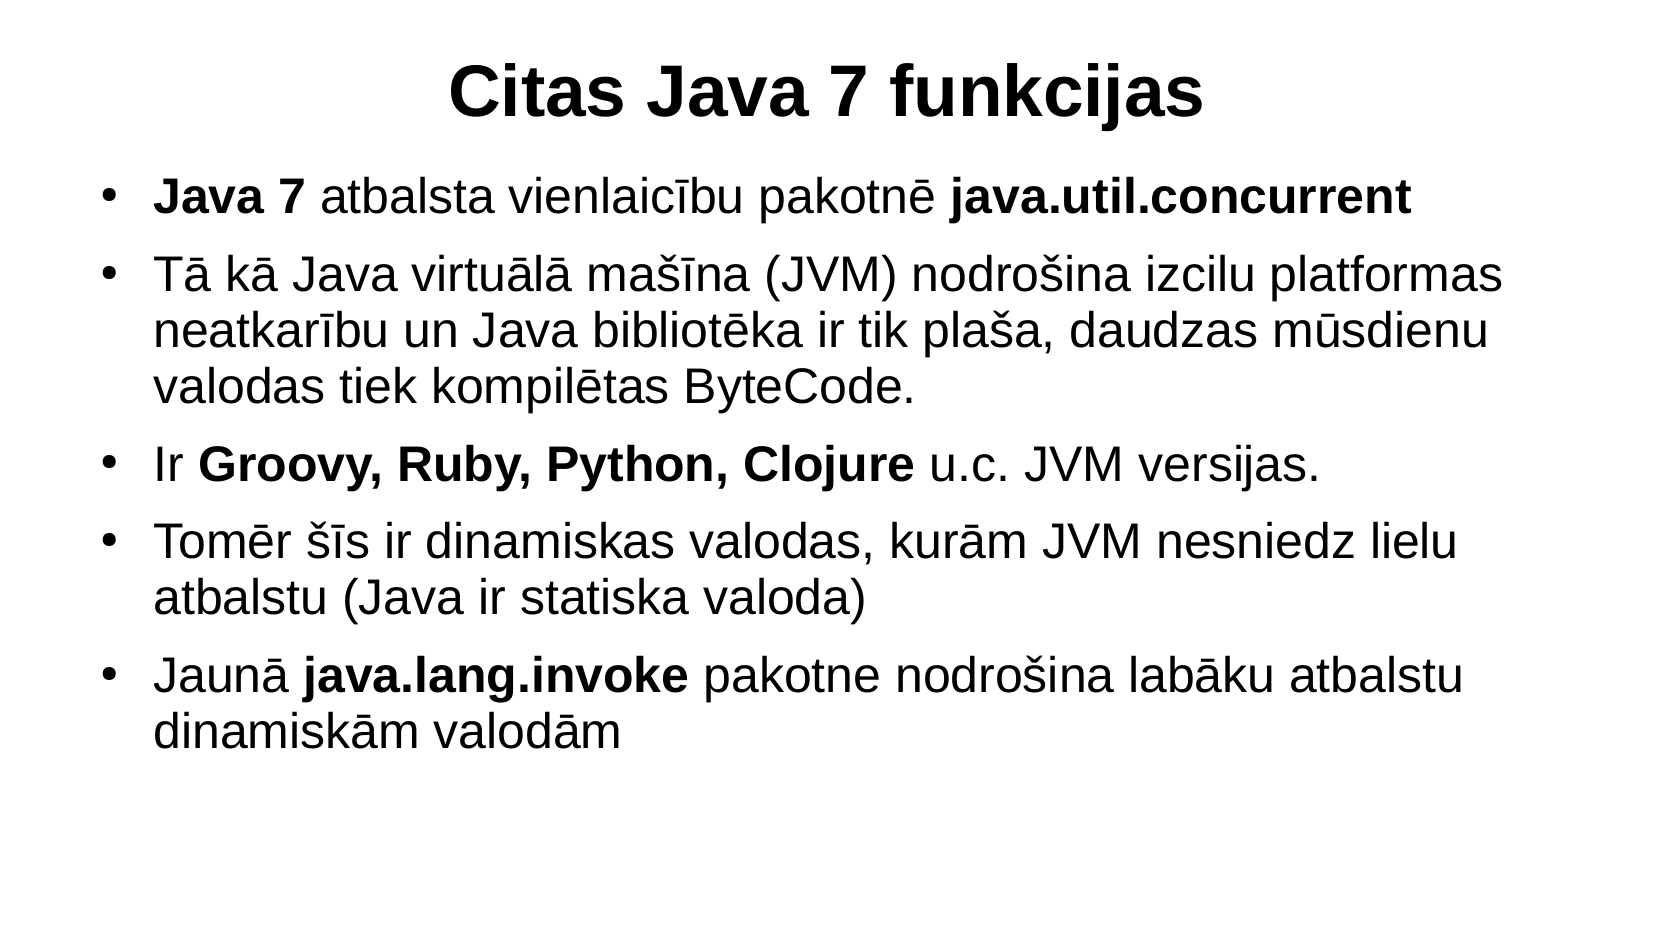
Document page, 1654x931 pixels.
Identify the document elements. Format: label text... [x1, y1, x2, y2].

title Citas Java 7 funkcijas [82, 37, 1571, 147]
list Java 7 atbalsta vienlaicību pakotnē java.util.concurrent Tā kā Java virtuālā mašīna (JVM) nodrošina izcilu platformas neatkarību un Java bibliotēka ir tik plaša, daudzas mūsdienu valodas tiek kompilētas ByteCode. Ir Groovy, Ruby, Python, Clojure u.c. JVM versijas. Tomēr šīs ir dinamiskas valodas, kurām JVM nesniedz lielu atbalstu (Java ir statiska valoda) Jaunā java.lang.invoke pakotne nodrošina labāku atbalstu dinamiskām valodām [82, 168, 1538, 889]
